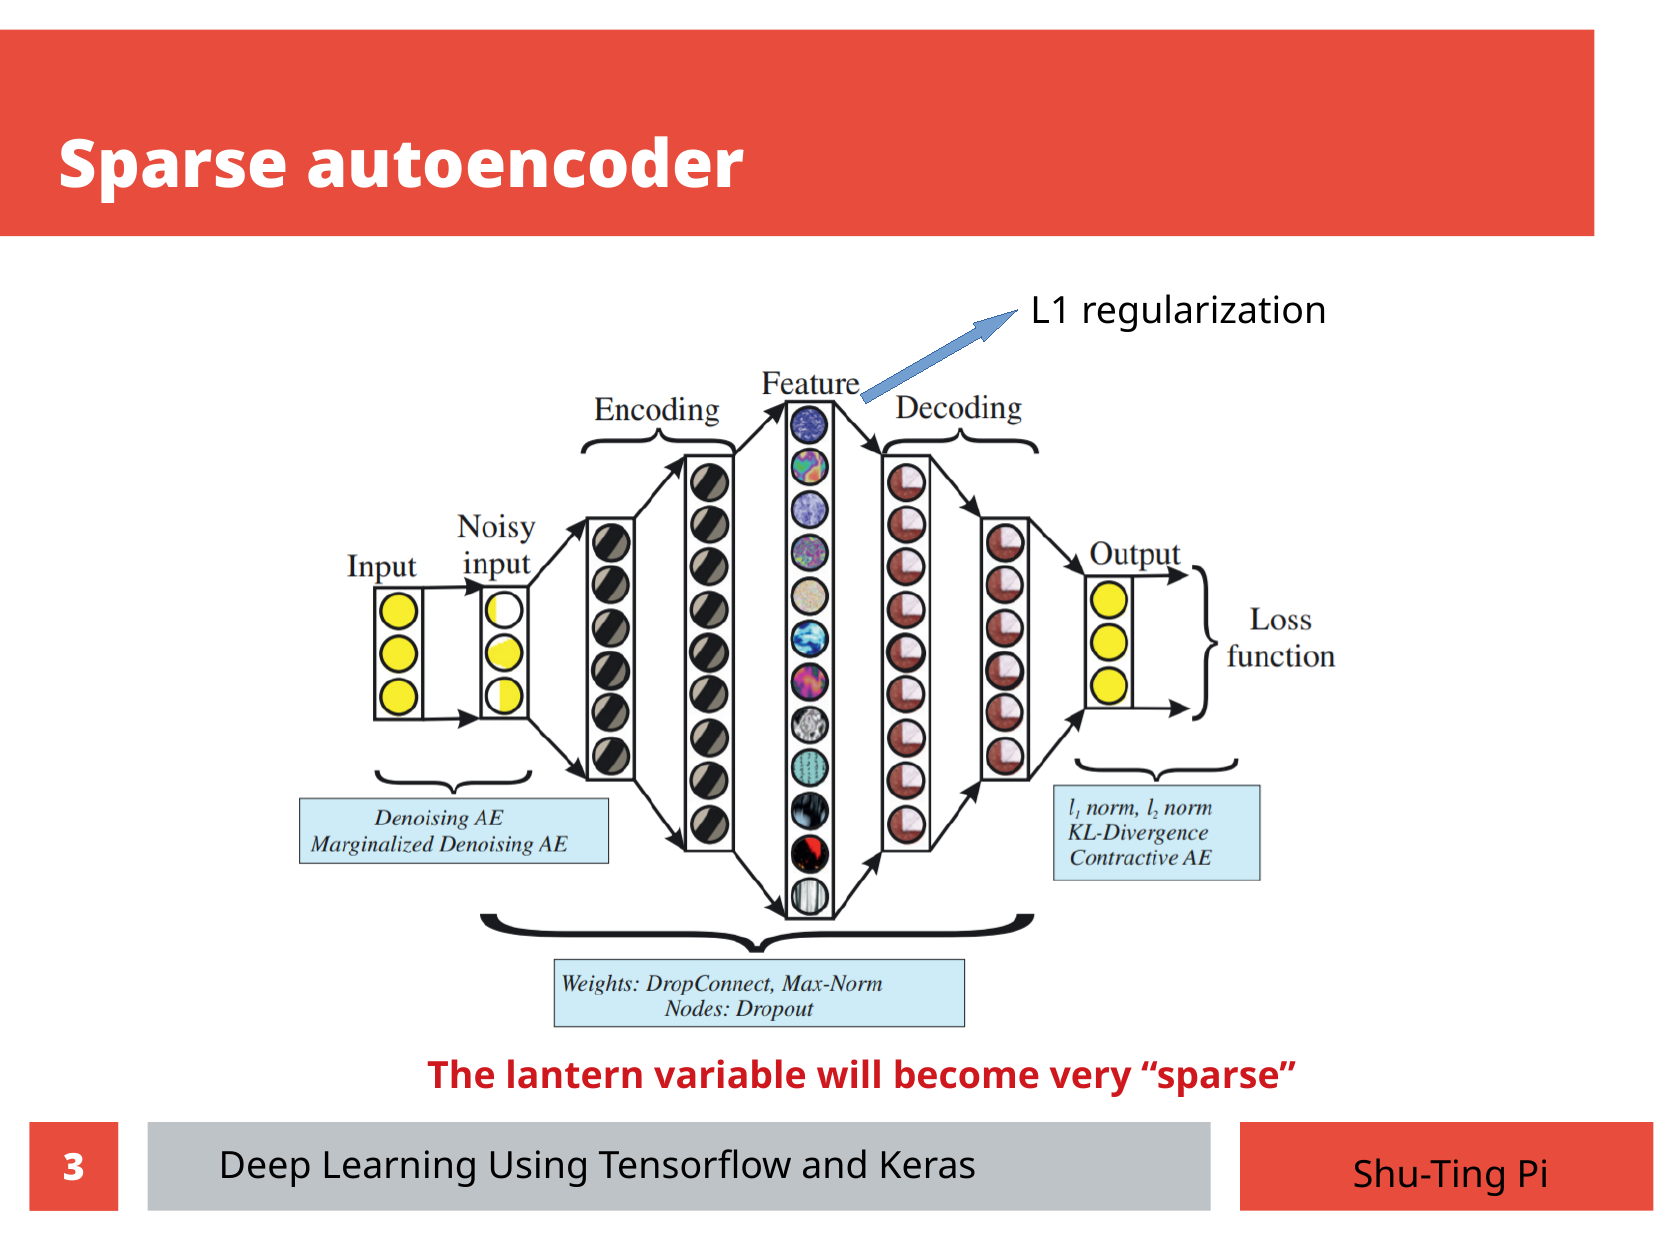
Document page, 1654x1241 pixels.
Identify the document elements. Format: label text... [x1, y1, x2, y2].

text_box The lantern variable will become very “sparse” [412, 1041, 1218, 1104]
text_box L1 regularization [1015, 275, 1315, 339]
picture [261, 337, 1377, 1052]
text_box [860, 310, 1015, 404]
title Sparse autoencoder [59, 59, 1595, 207]
text_box Shu-Ting Pi [1338, 1140, 1573, 1203]
text_box Deep Learning Using Tensorflow and Keras [204, 1130, 1212, 1217]
